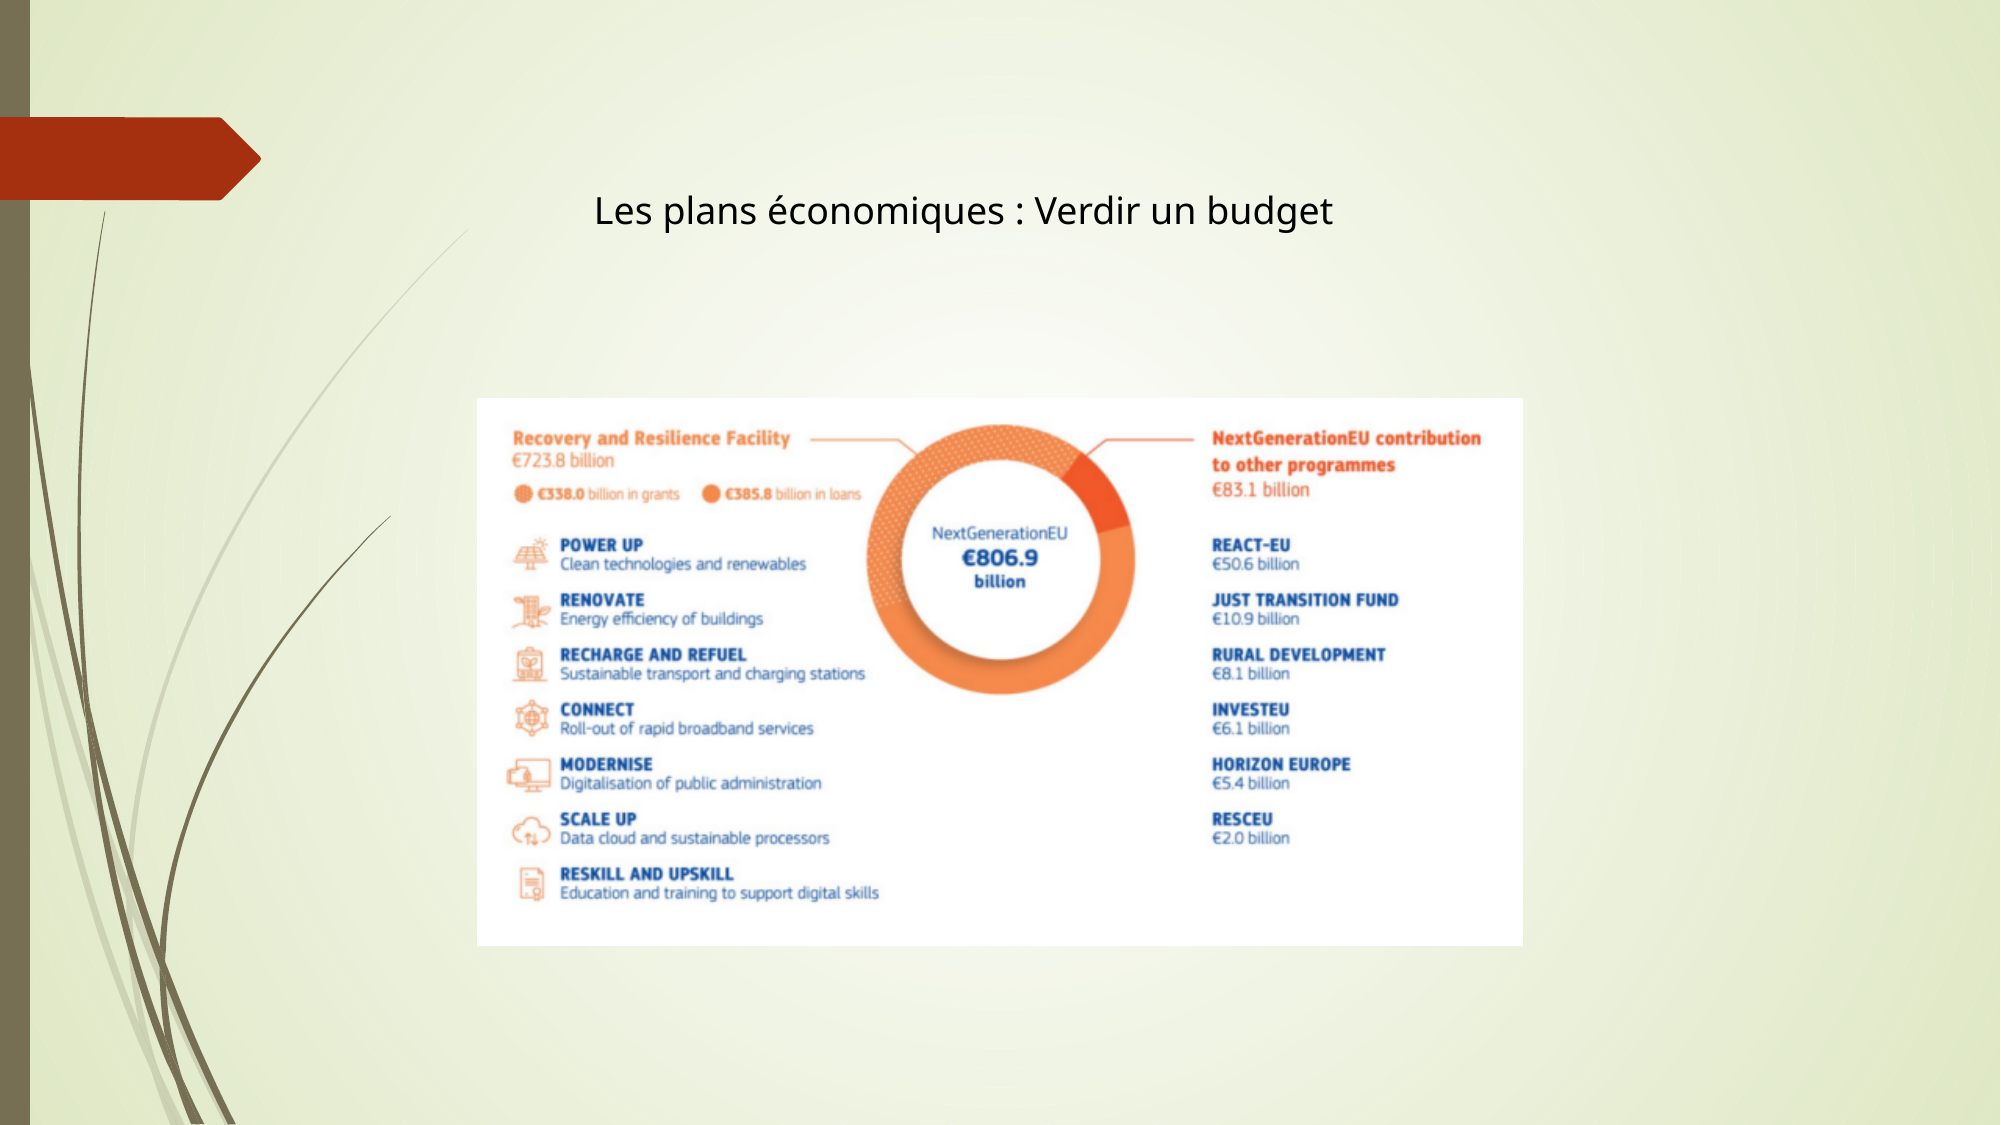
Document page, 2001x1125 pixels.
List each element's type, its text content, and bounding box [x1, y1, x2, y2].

text_box Les plans économiques : Verdir un budget [579, 179, 1388, 240]
picture [477, 398, 1523, 946]
